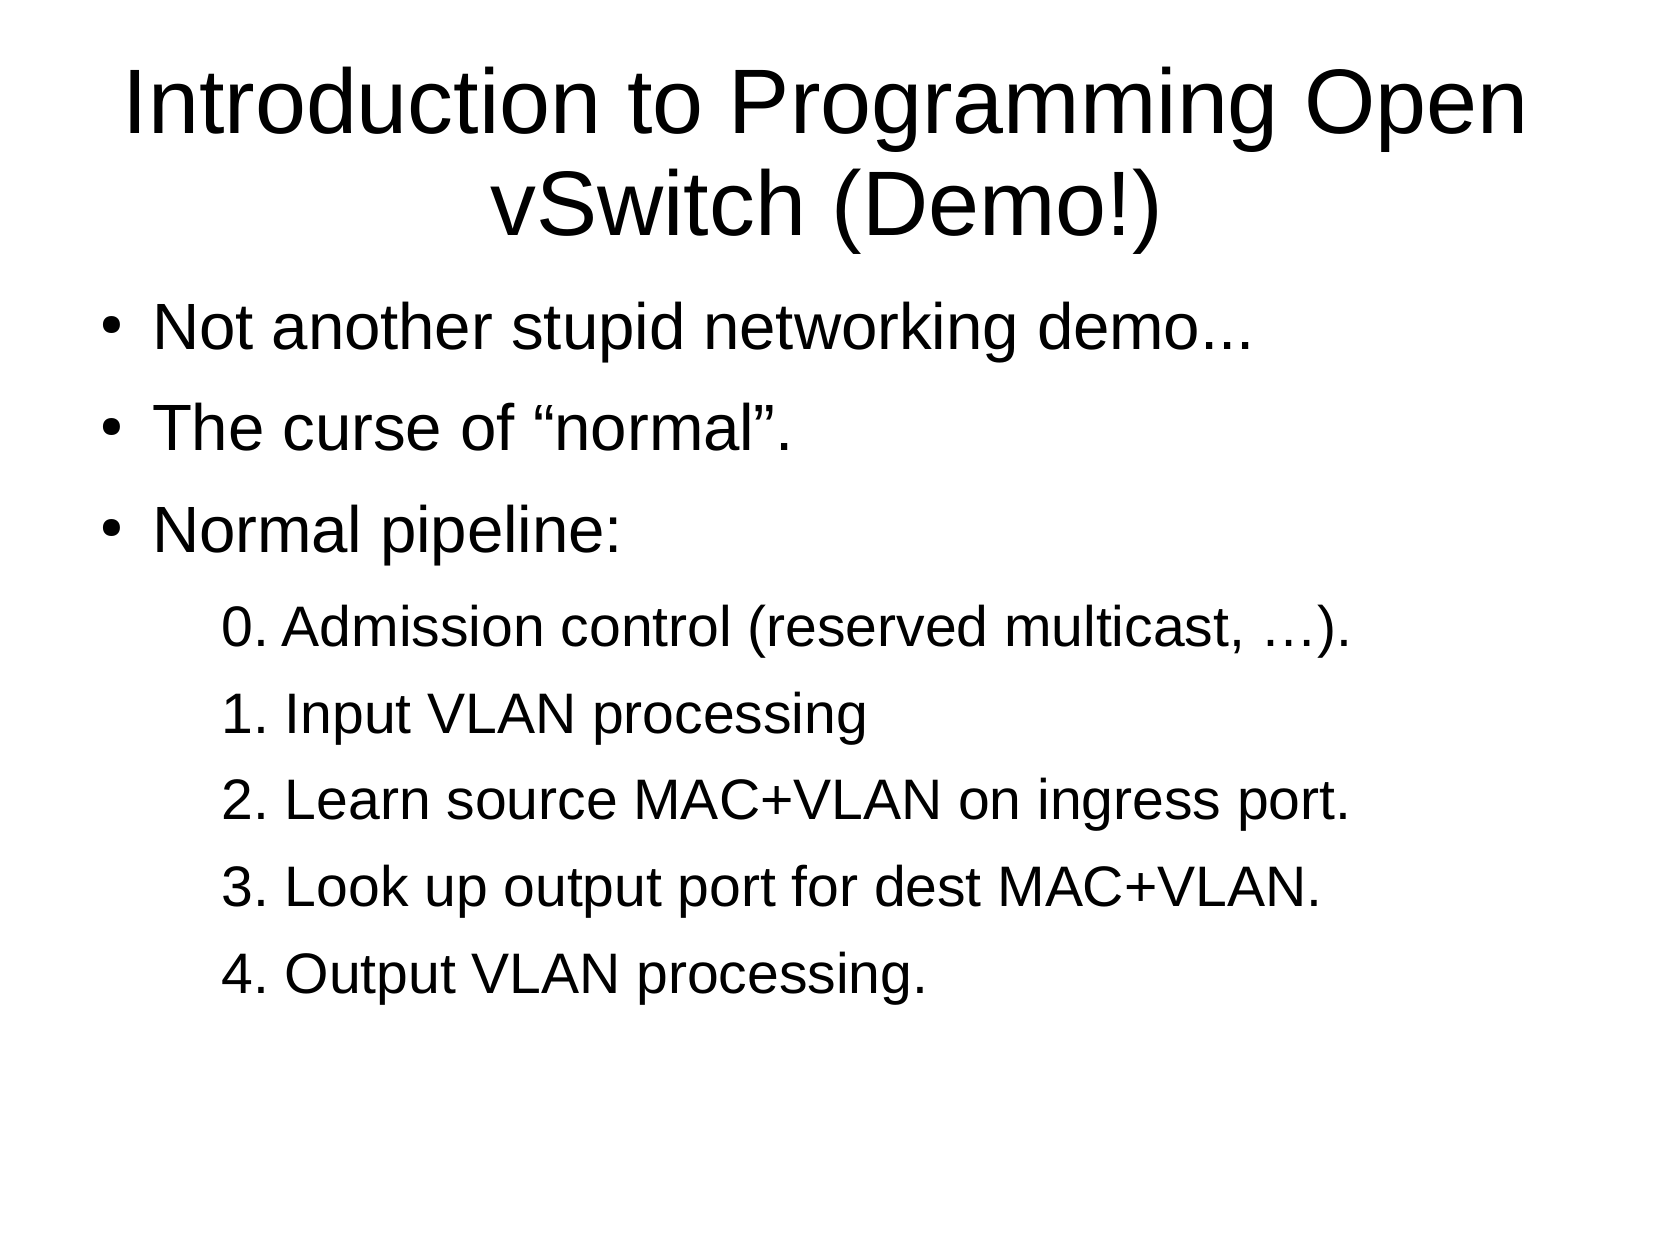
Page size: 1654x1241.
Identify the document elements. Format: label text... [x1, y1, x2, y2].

list Not another stupid networking demo... The curse of “normal”. Normal pipeline: 0. Admission control (reserved multicast, …). 1. Input VLAN processing 2. Learn source MAC+VLAN on ingress port. 3. Look up output port for dest MAC+VLAN. 4. Output VLAN processing. [82, 290, 1538, 1010]
title Introduction to Programming Open vSwitch (Demo!) [82, 49, 1571, 257]
